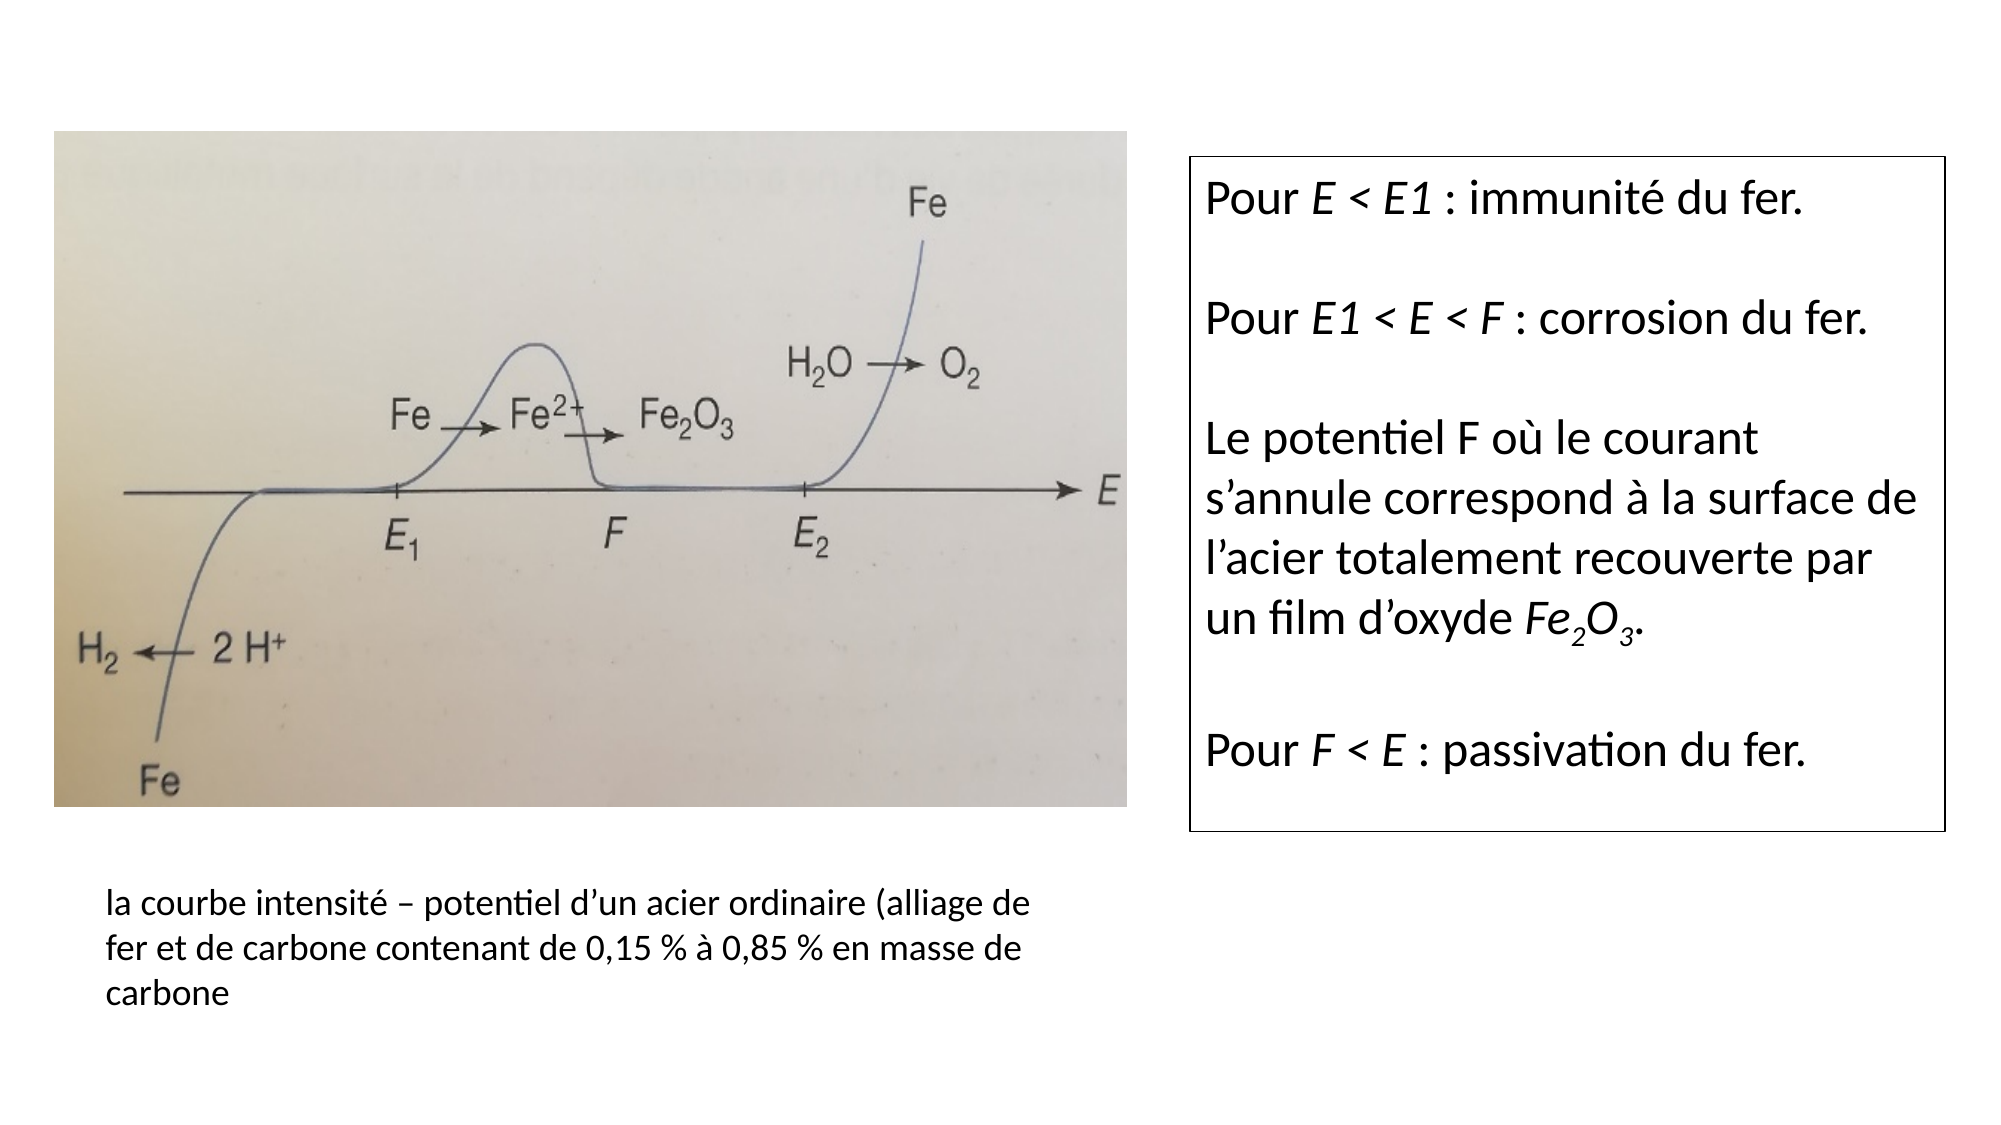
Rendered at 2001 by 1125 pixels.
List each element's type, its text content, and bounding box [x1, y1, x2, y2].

picture [54, 131, 1127, 807]
text_box la courbe intensité – potentiel d’un acier ordinaire (alliage de fer et de carbone contenant de 0,15 % à 0,85 % en masse de carbone [90, 870, 1091, 1022]
text_box Pour E < E1 : immunité du fer. Pour E1 < E < F : corrosion du fer. Le potentiel F où le courant s’annule correspond à la surface de l’acier totalement recouverte par un film d’oxyde Fe2O3. Pour F < E : passivation du fer. [1189, 156, 1946, 832]
